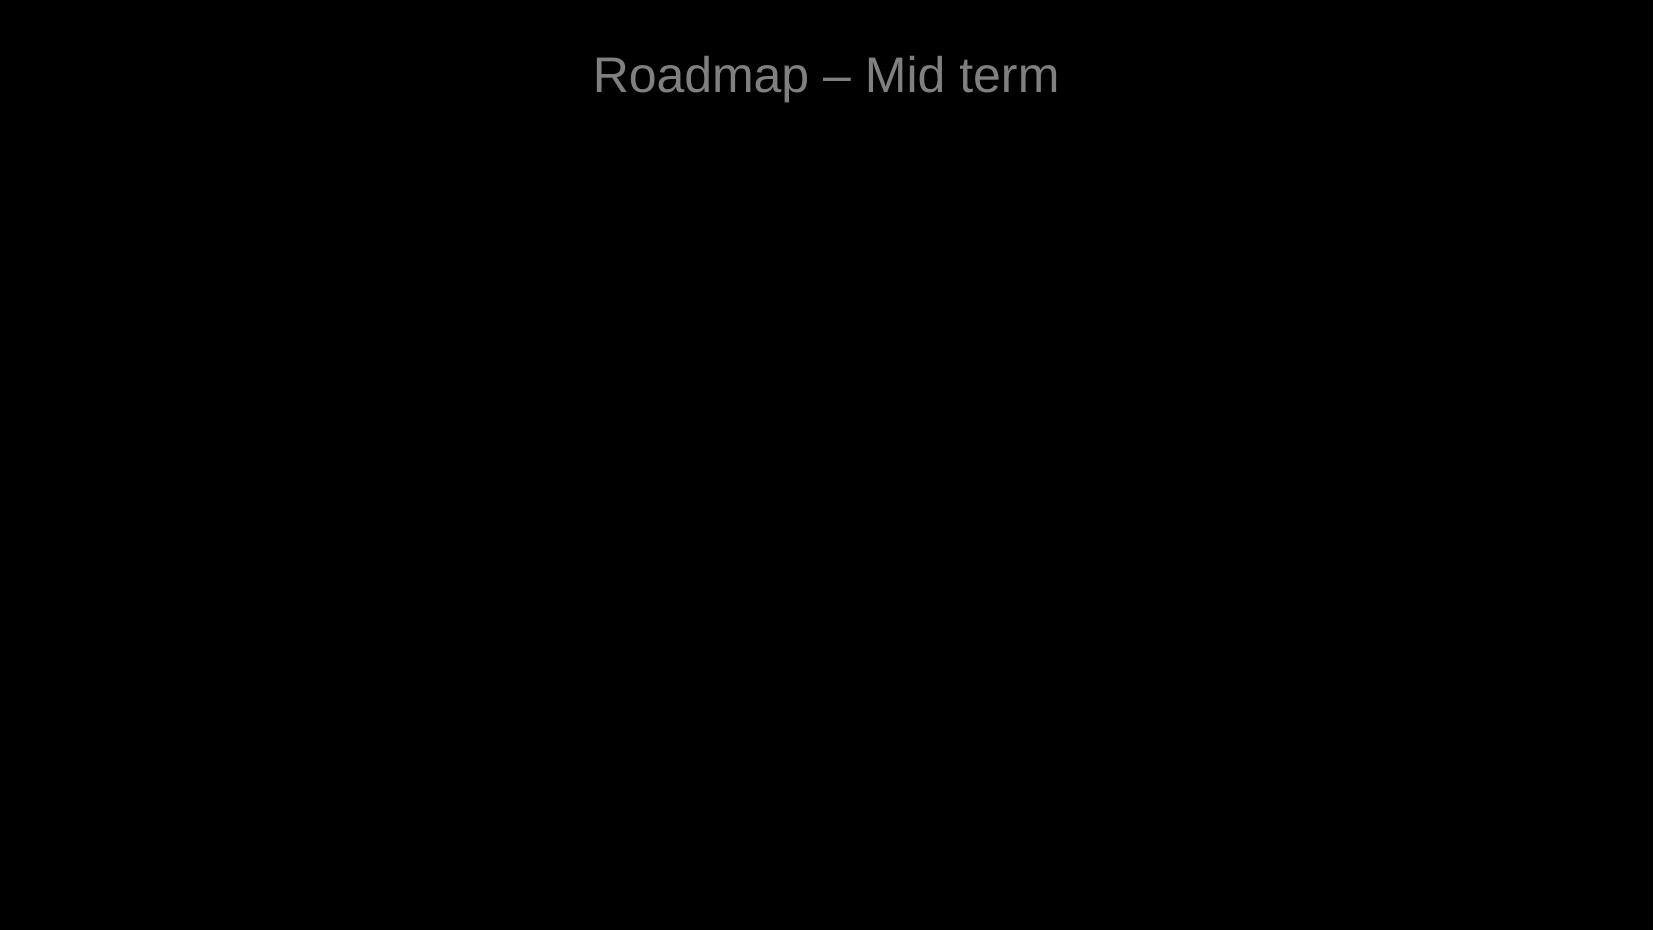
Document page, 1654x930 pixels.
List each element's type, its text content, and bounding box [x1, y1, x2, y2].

title Roadmap – Mid term [82, 37, 1571, 113]
